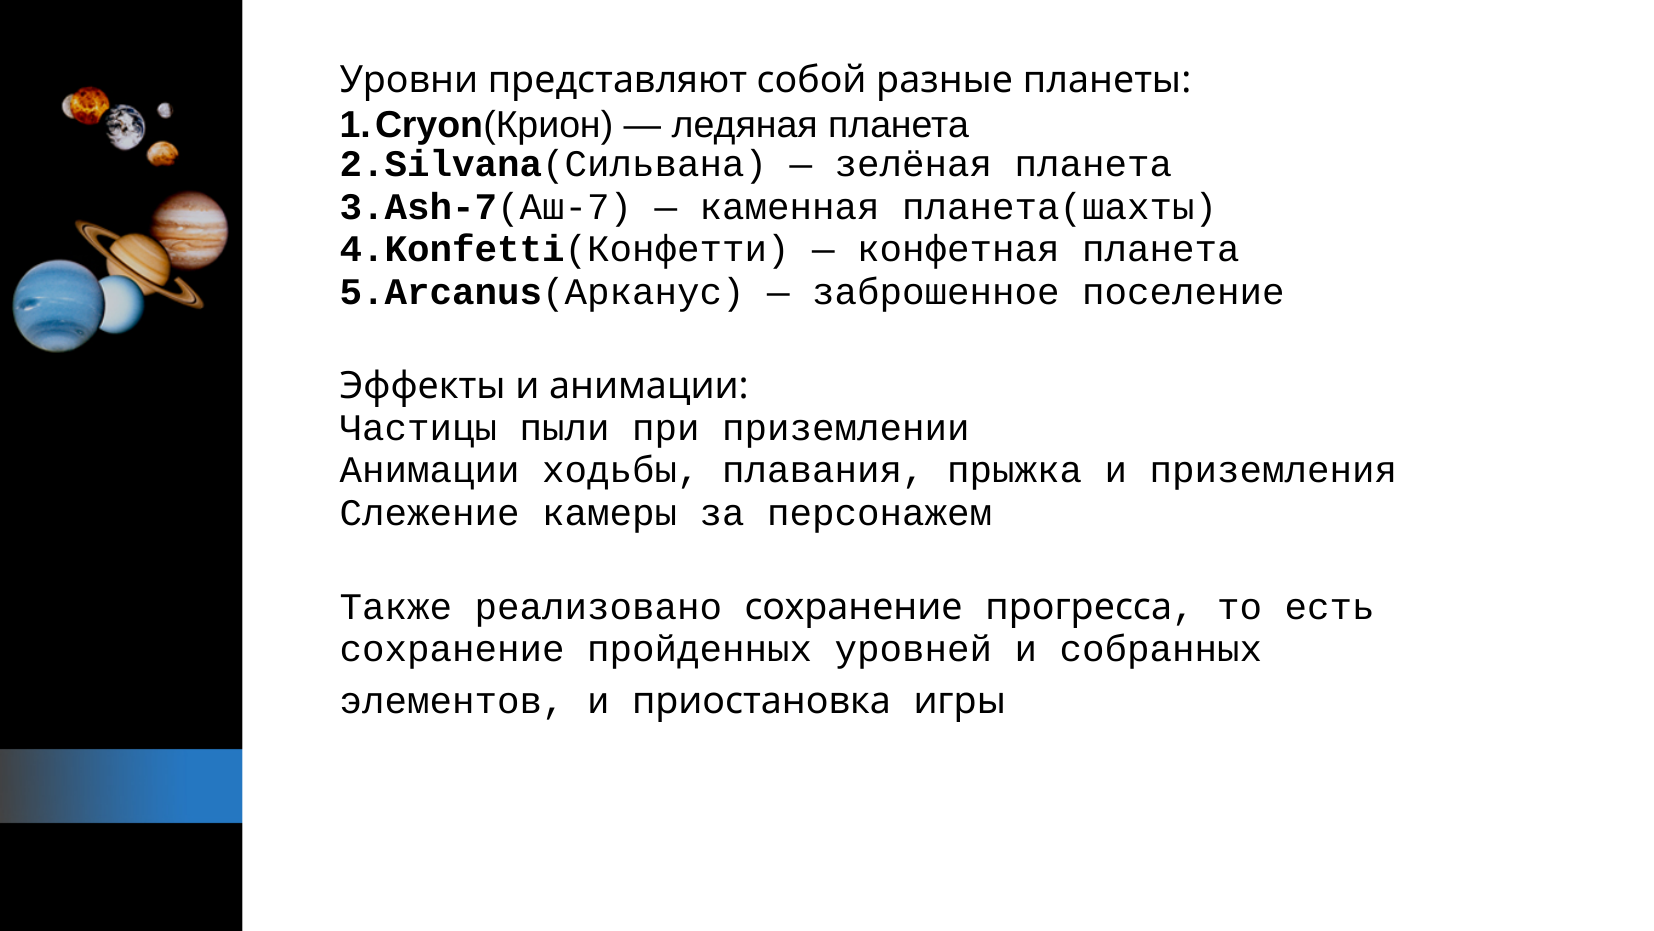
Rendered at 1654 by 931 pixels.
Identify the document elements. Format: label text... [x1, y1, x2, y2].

picture [0, 0, 1241, 931]
text_box Уровни представляют собой разные планеты: Cryon(Крион) — ледяная планета Silvana(Сильвана) — зелёная планета Ash-7(Аш-7) — каменная планета(шахты) Konfetti(Конфетти) — конфетная планета Arcanus(Арканус) — заброшенное поселение Эффекты и анимации: Частицы пыли при приземлении Анимации ходьбы, плавания, прыжка и приземления Слежение камеры за персонажем Также реализовано сохранение прогресса, то есть сохранение пройденных уровней и собранных элементов, и приостановка игры [324, 45, 1418, 886]
